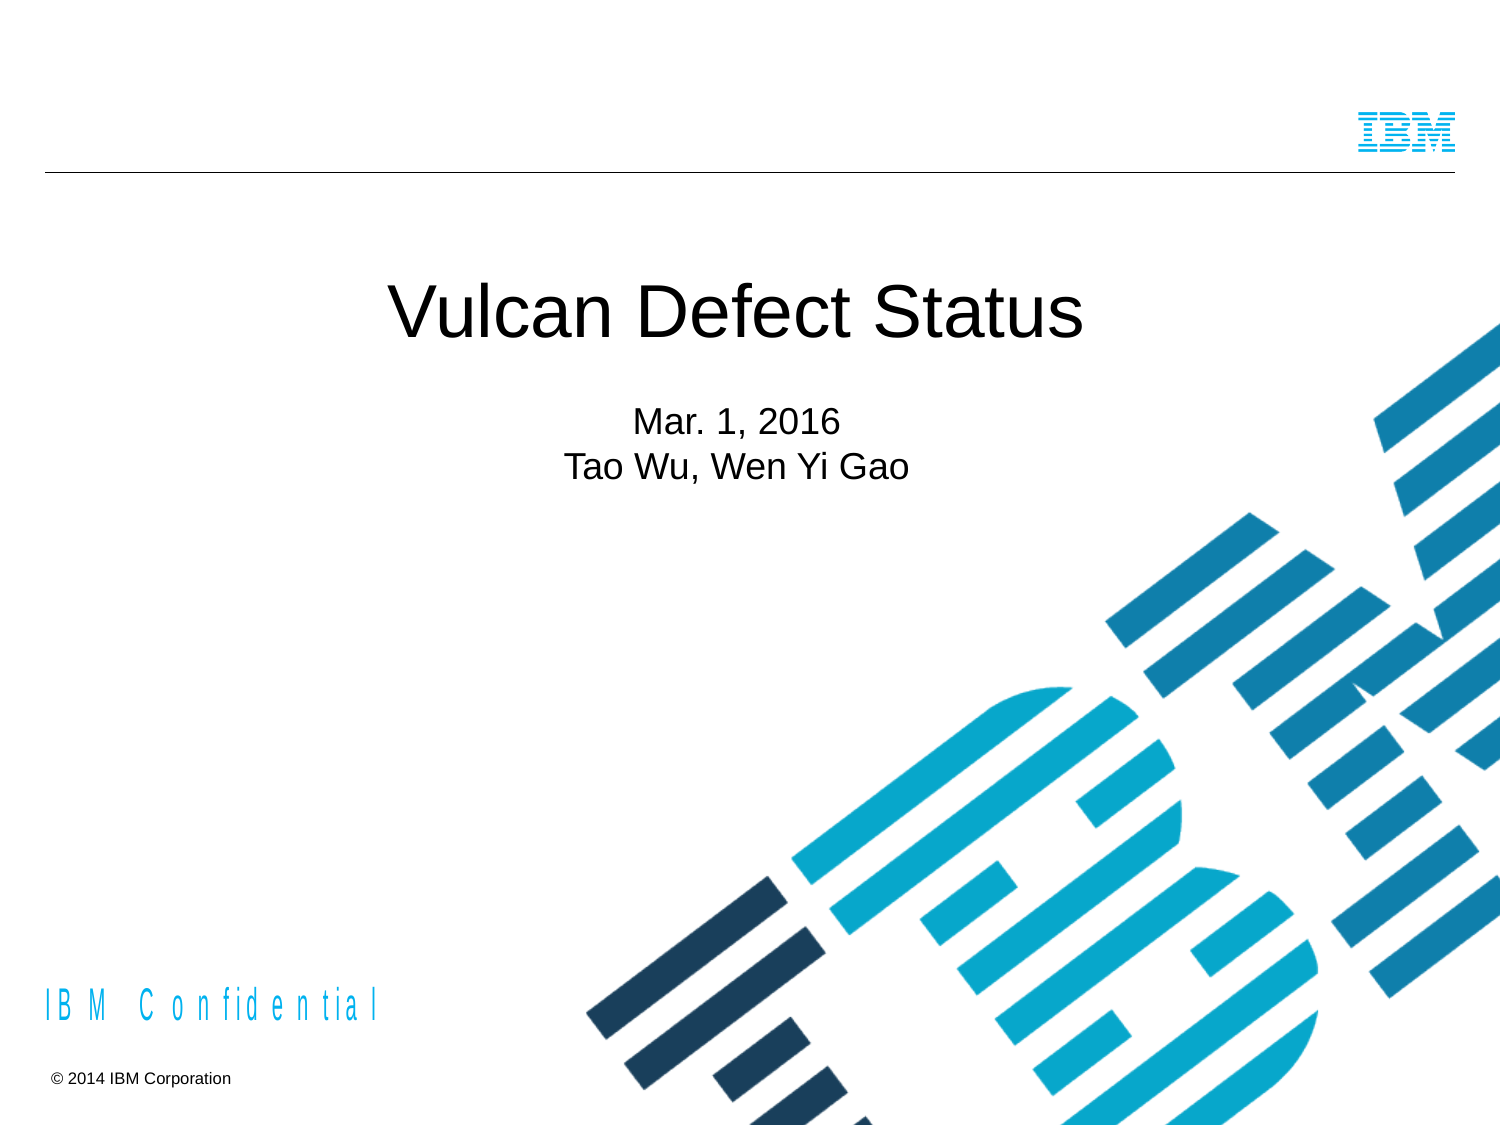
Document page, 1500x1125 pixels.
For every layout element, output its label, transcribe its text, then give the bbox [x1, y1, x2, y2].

picture [29, 972, 400, 1040]
picture [1358, 112, 1455, 152]
title Vulcan Defect Status Mar. 1, 2016 Tao Wu, Wen Yi Gao [22, 196, 1416, 554]
picture [585, 308, 1500, 1125]
